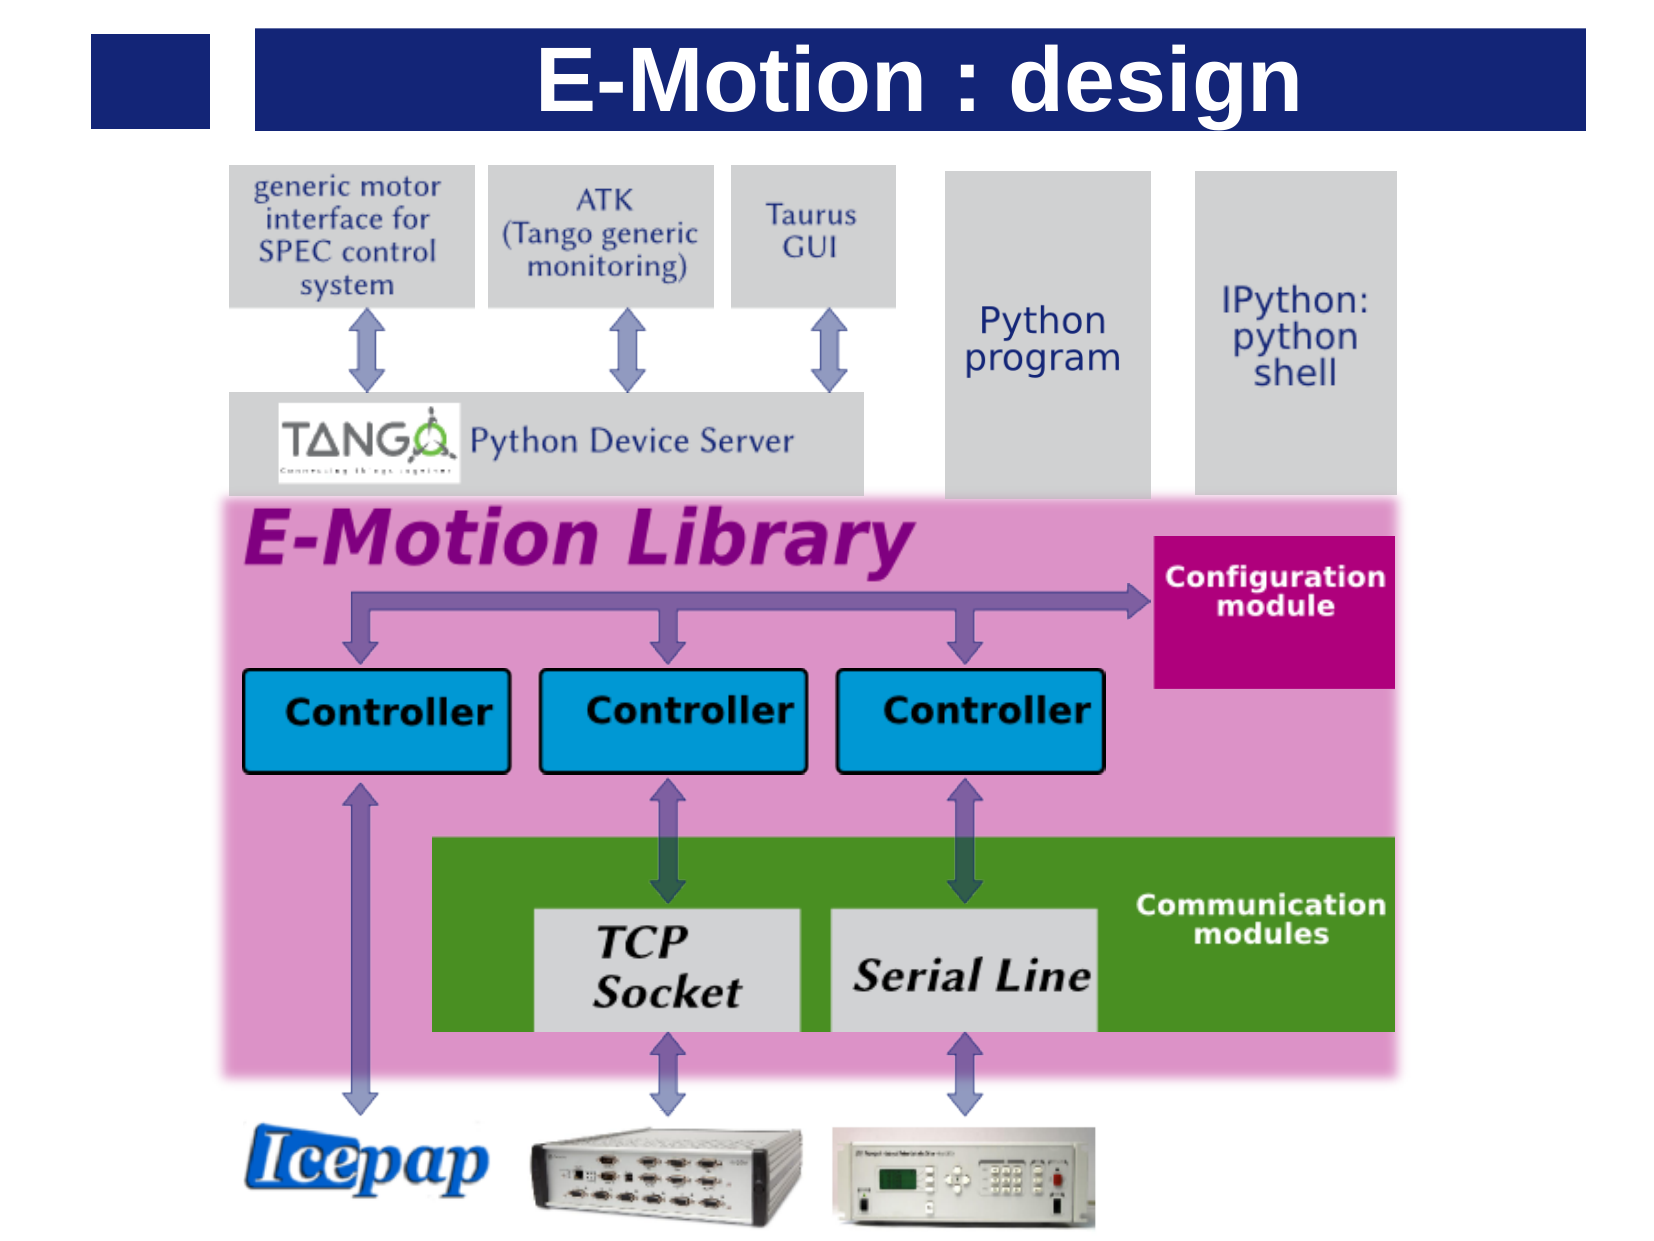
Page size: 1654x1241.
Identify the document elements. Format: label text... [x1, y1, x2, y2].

text_box [90, 33, 211, 130]
picture [210, 165, 1411, 1241]
title E-Motion : design [255, 28, 1586, 131]
